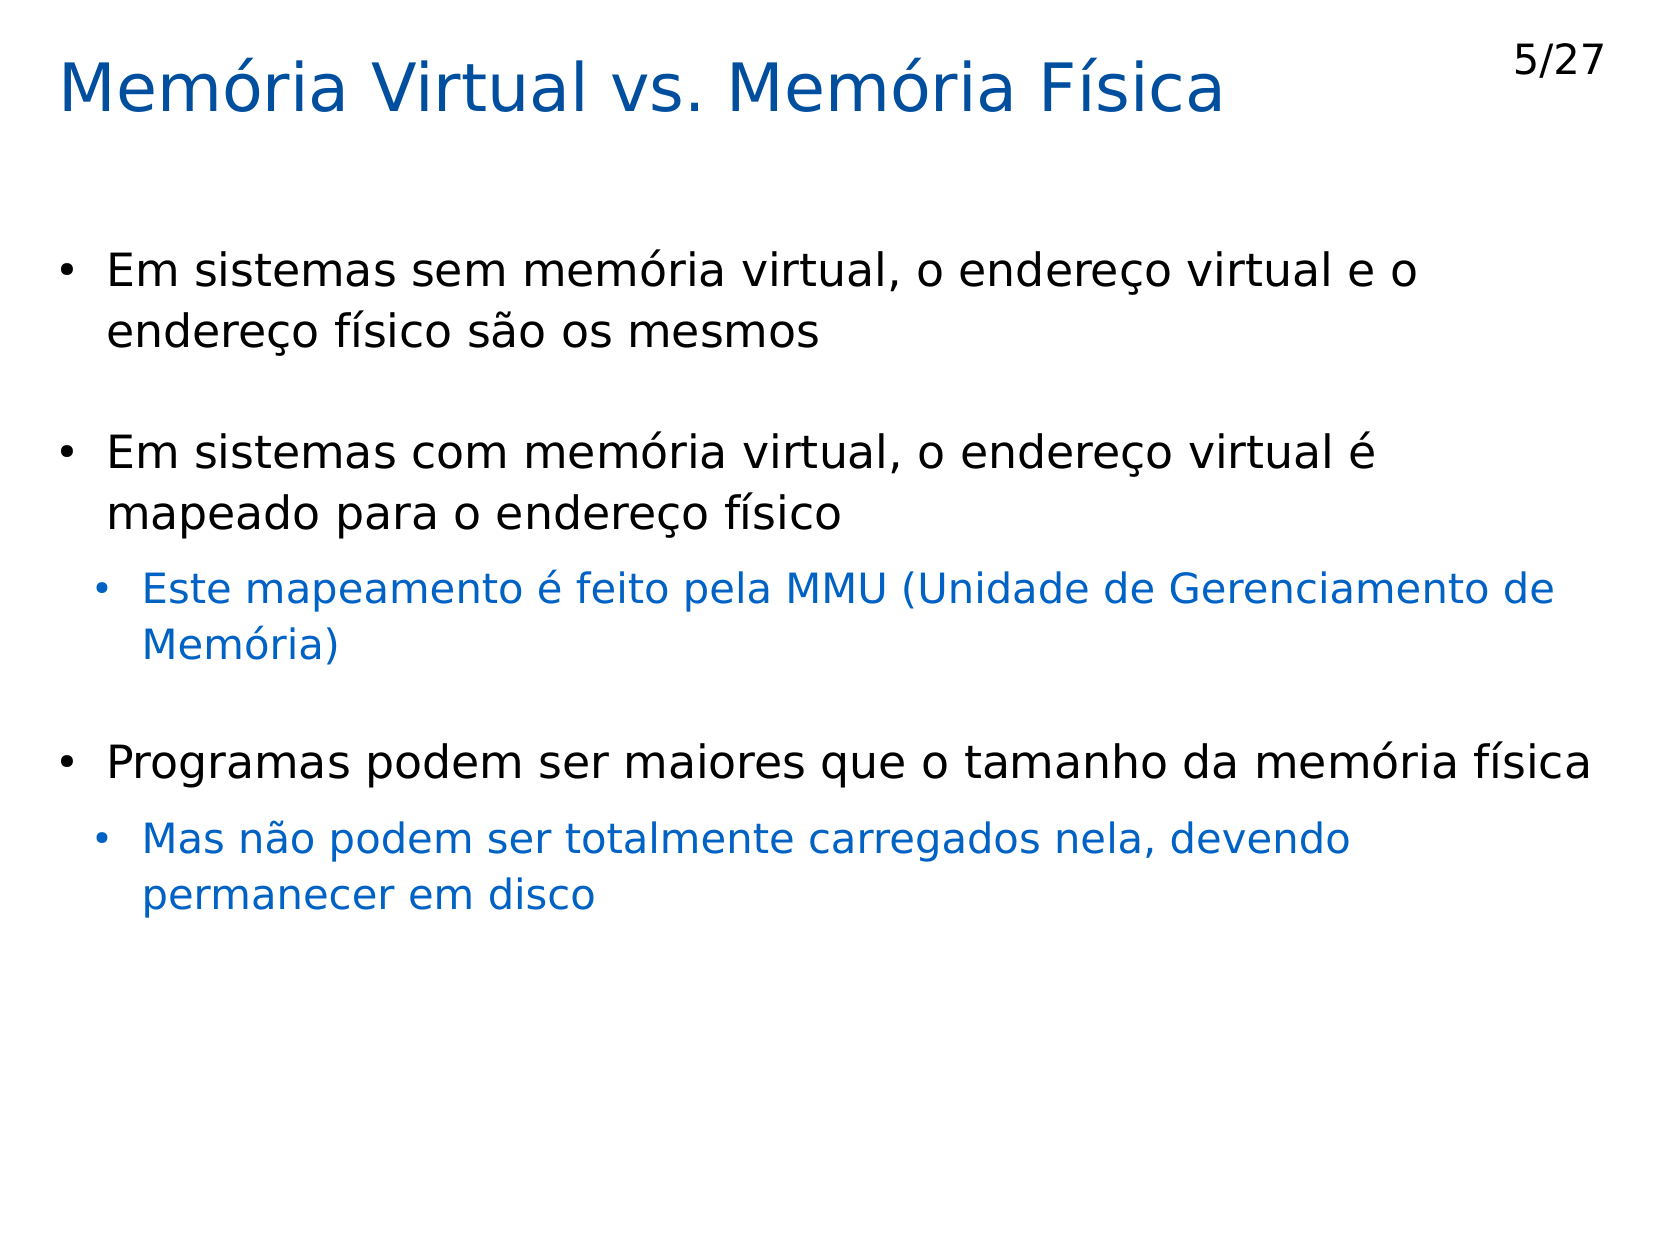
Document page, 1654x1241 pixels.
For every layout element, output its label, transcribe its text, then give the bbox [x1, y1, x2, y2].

text_box [59, 29, 1506, 148]
list Em sistemas sem memória virtual, o endereço virtual e o endereço físico são os mesmos Em sistemas com memória virtual, o endereço virtual é mapeado para o endereço físico Este mapeamento é feito pela MMU (Unidade de Gerenciamento de Memória) Programas podem ser maiores que o tamanho da memória física Mas não podem ser totalmente carregados nela, devendo permanecer em disco [59, 236, 1595, 1211]
